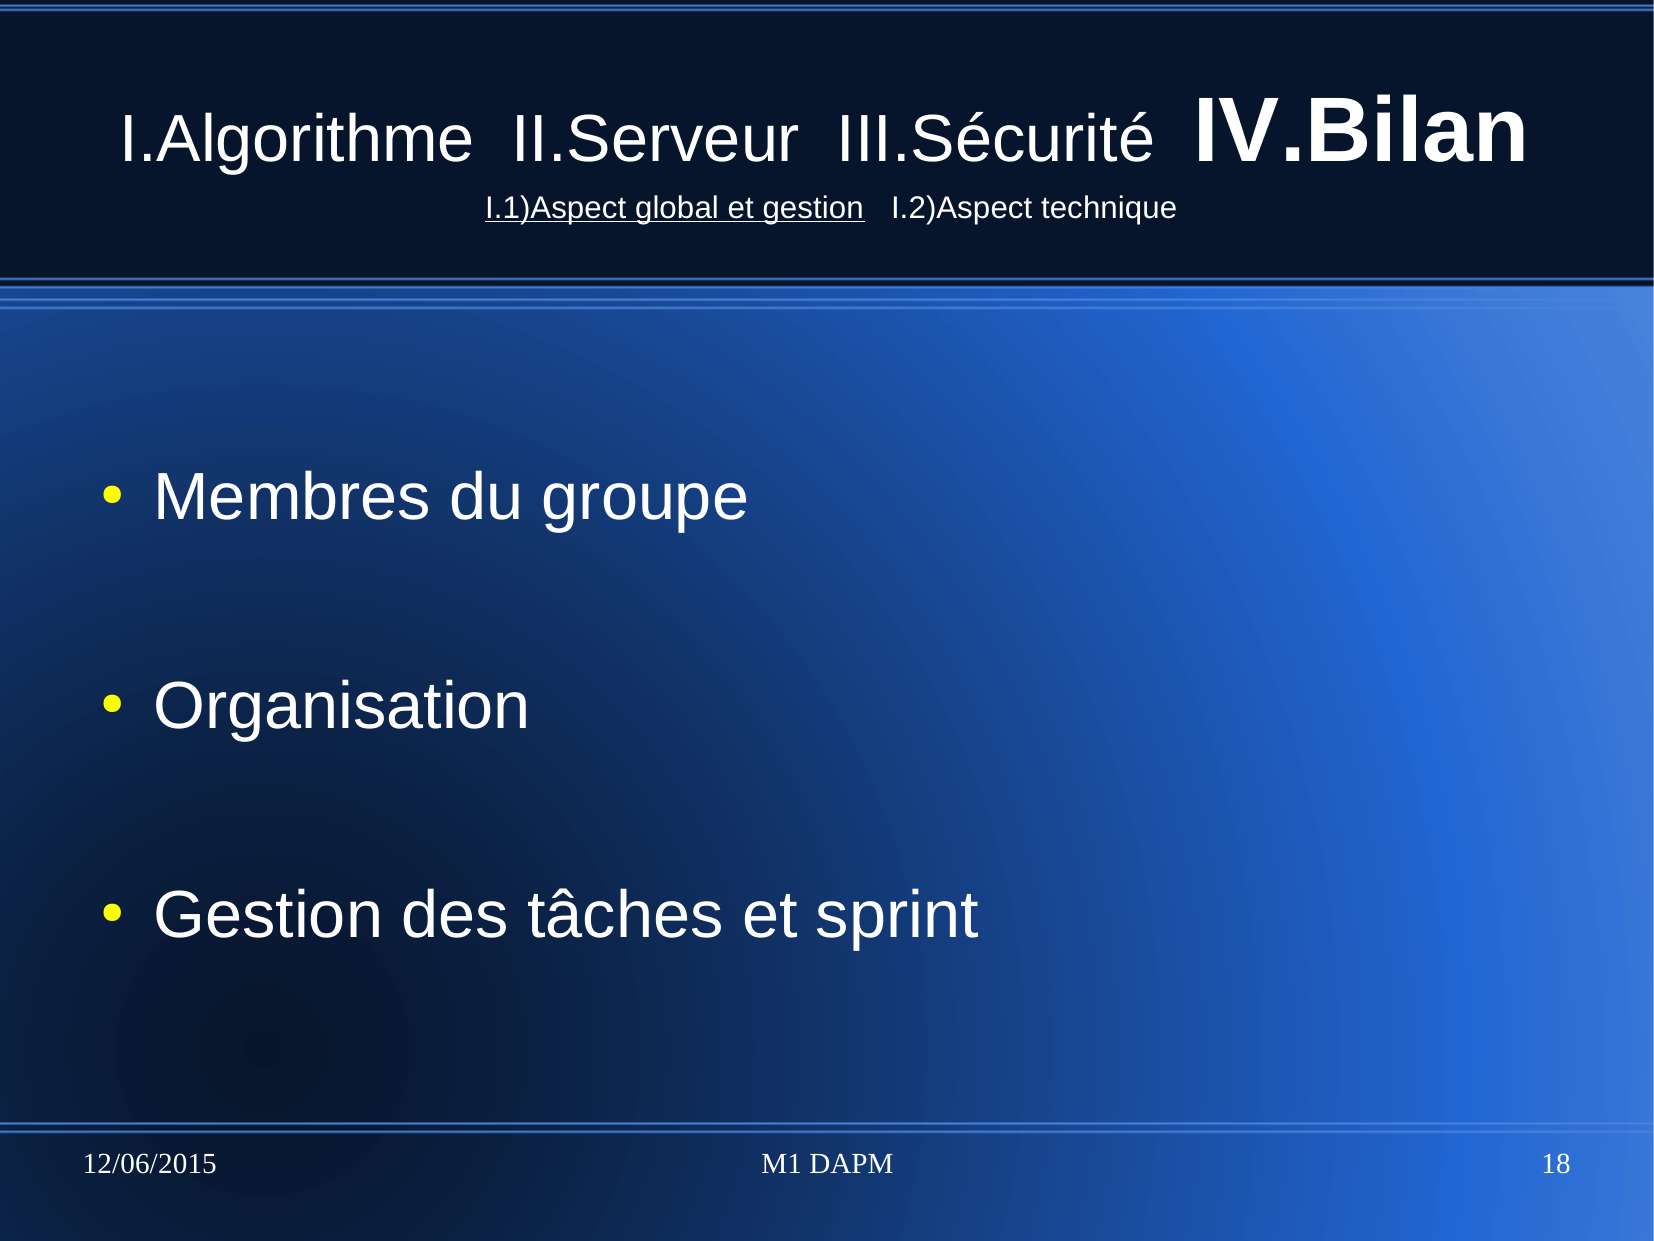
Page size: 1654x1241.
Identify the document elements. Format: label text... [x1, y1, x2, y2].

list Membres du groupe Organisation Gestion des tâches et sprint [82, 355, 1571, 1075]
picture [0, 0, 1654, 1241]
title I.Algorithme II.Serveur III.Sécurité IV.Bilan I.1)Aspect global et gestion I.2)Aspect technique [82, 49, 1571, 257]
